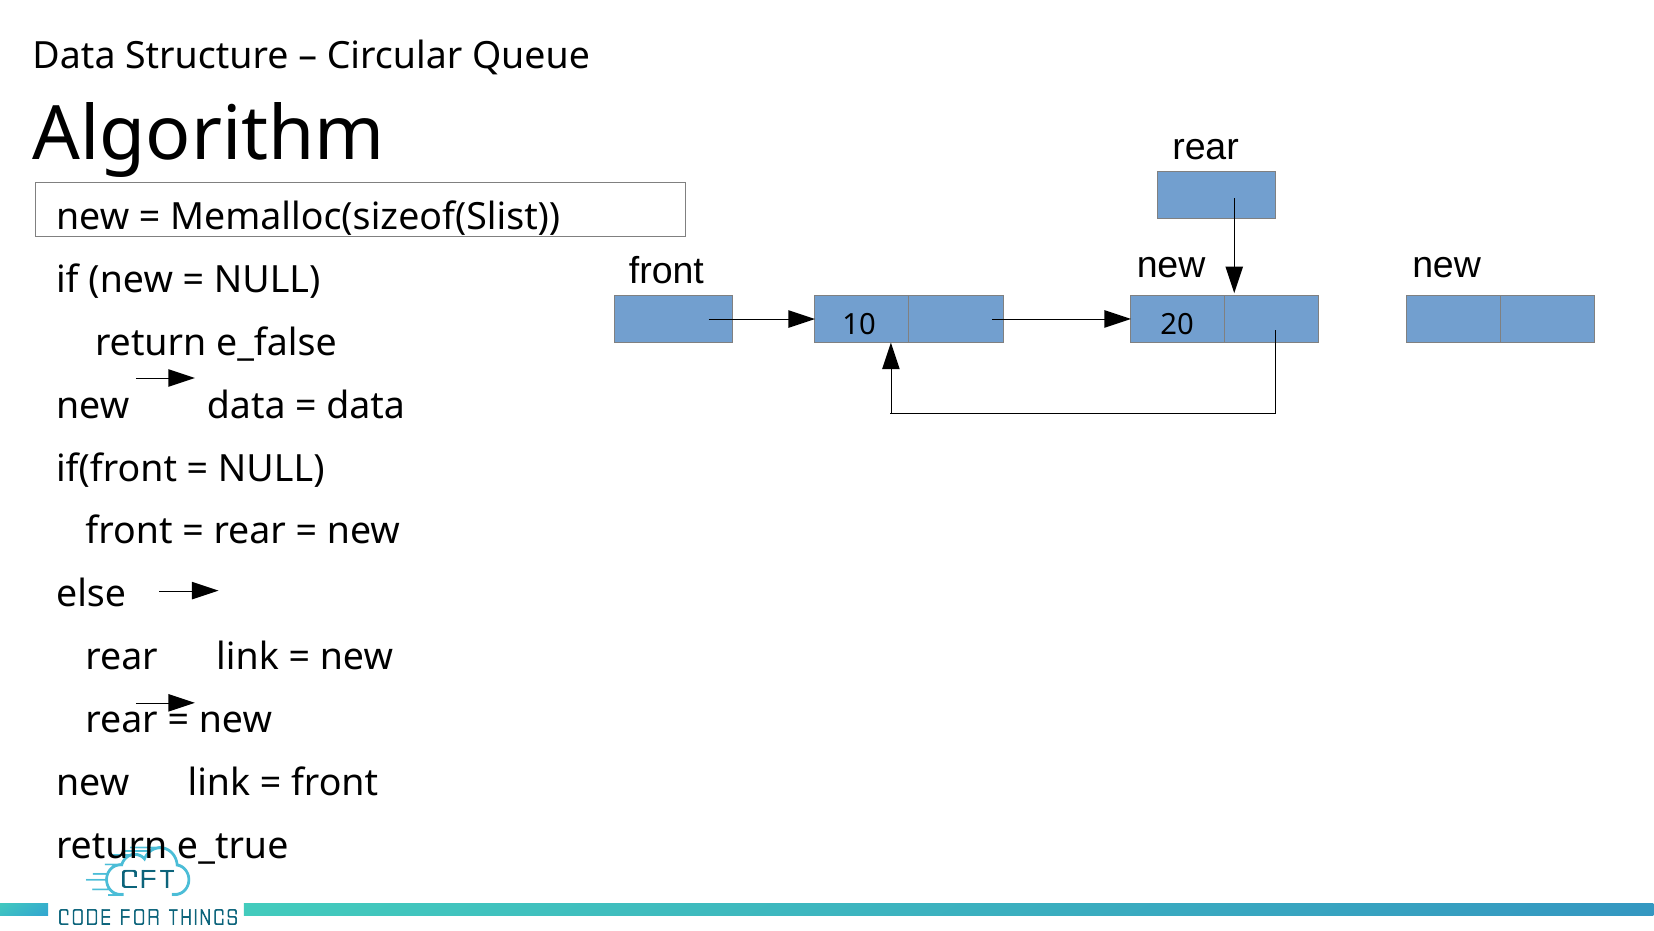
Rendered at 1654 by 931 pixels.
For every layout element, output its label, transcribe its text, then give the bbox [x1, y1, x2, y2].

text_box new = Memalloc(sizeof(Slist)) if (new = NULL) return e_false new data = data if(front = NULL) front = rear = new else rear link = new rear = new new link = front return e_true [0, 182, 709, 851]
text_box rear [1157, 118, 1273, 175]
text_box [1406, 295, 1595, 343]
picture [59, 851, 237, 925]
text_box [1228, 295, 1319, 343]
text_box [614, 295, 733, 343]
text_box [1130, 295, 1145, 343]
text_box [910, 295, 1004, 343]
title Data Structure – Circular Queue Algorithm [32, 11, 1524, 199]
text_box front [614, 242, 730, 300]
text_box [1157, 171, 1276, 219]
text_box [814, 295, 827, 343]
picture [111, 851, 121, 856]
text_box new [1397, 236, 1507, 294]
text_box new [1122, 236, 1231, 294]
text_box 10 [827, 295, 910, 345]
text_box 20 [1145, 295, 1228, 345]
